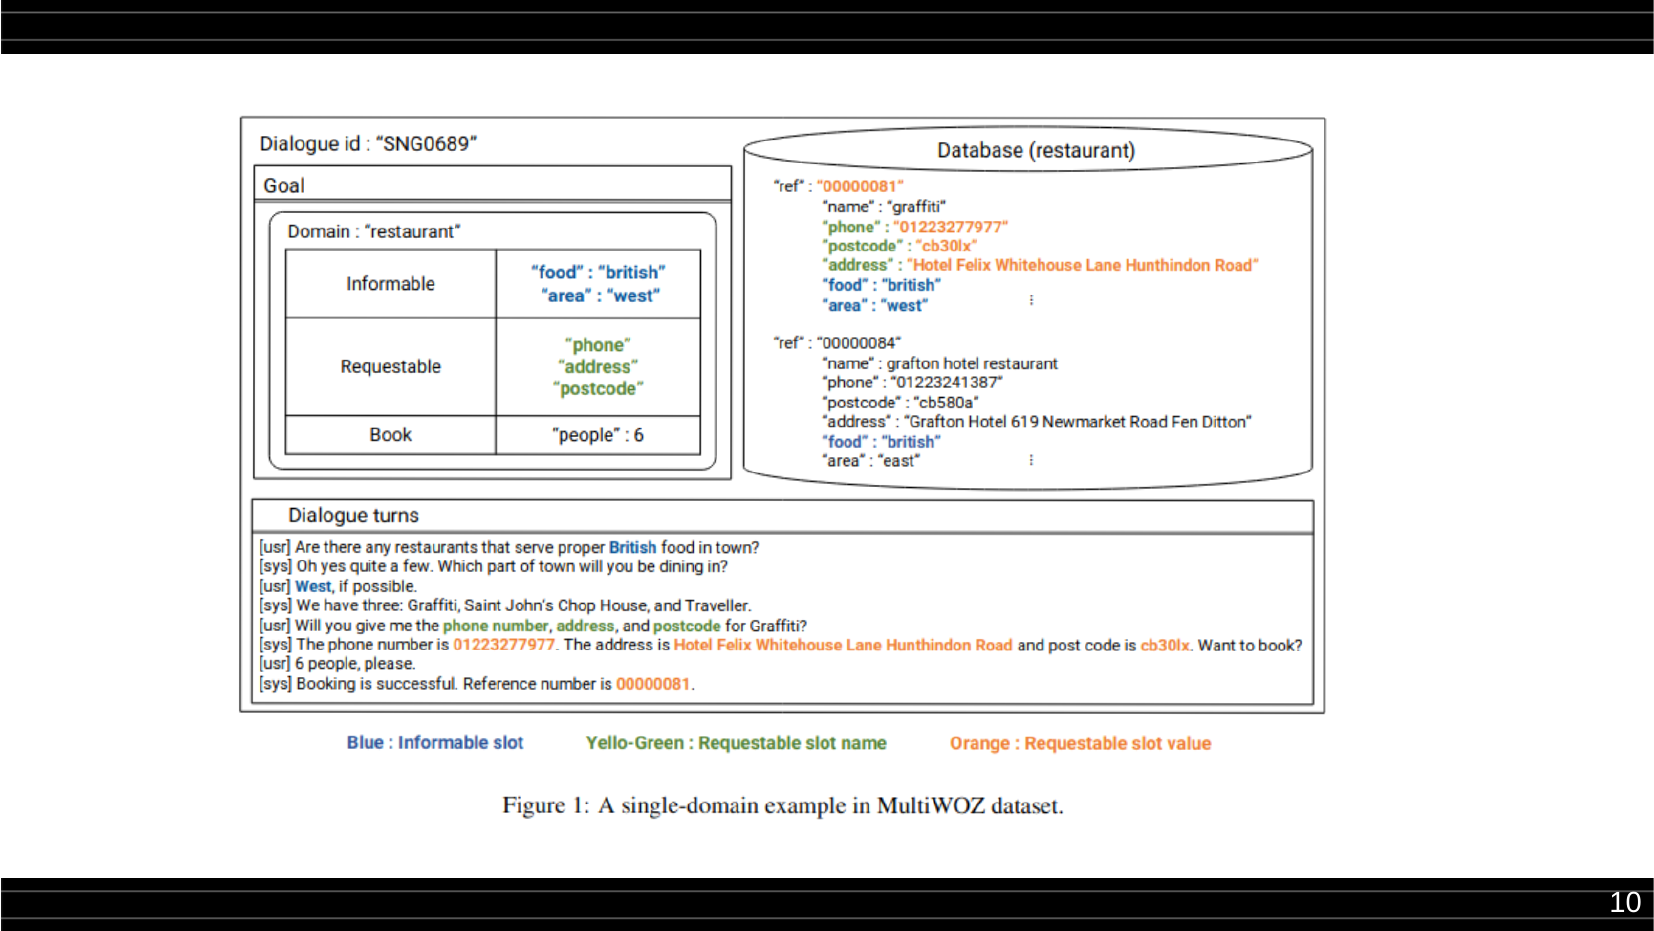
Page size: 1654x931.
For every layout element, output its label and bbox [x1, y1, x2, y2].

picture [1, 0, 1654, 54]
picture [195, 75, 1411, 826]
picture [1, 878, 1654, 931]
